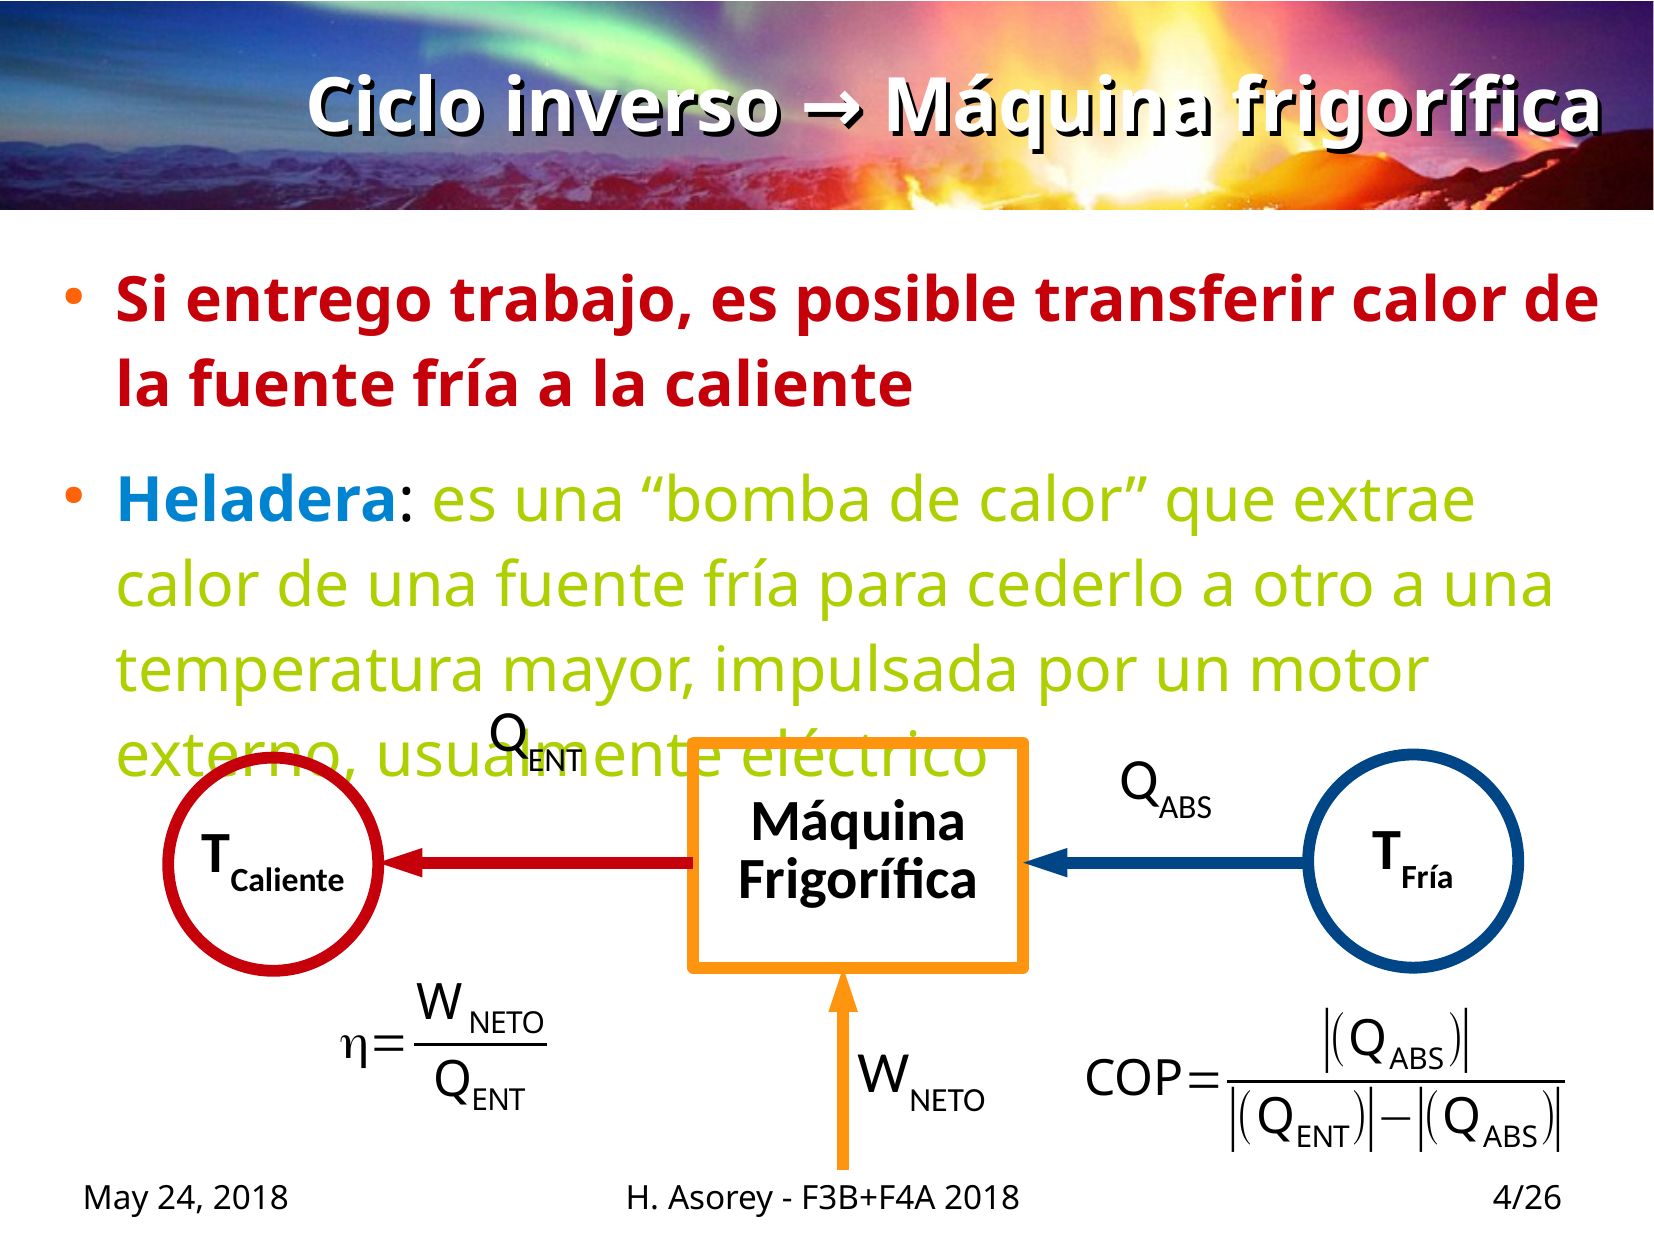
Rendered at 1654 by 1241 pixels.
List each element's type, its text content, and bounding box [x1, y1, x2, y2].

chart [1078, 1006, 1576, 1156]
text_box TCaliente [168, 757, 379, 971]
title Ciclo inverso → Máquina frigorífica [45, 15, 1606, 191]
text_box Máquina Frigorífica [693, 742, 1024, 968]
picture [0, 1, 1654, 210]
chart [332, 970, 556, 1119]
text_box TFría [1308, 754, 1519, 968]
text_box WNETO [837, 1041, 1006, 1141]
list Si entrego trabajo, es posible transferir calor de la fuente fría a la caliente Heladera: es una “bomba de calor” que extrae calor de una fuente fría para cederlo a otro a una temperatura mayor, impulsada por un motor externo, usualmente eléctrico [45, 255, 1606, 1156]
